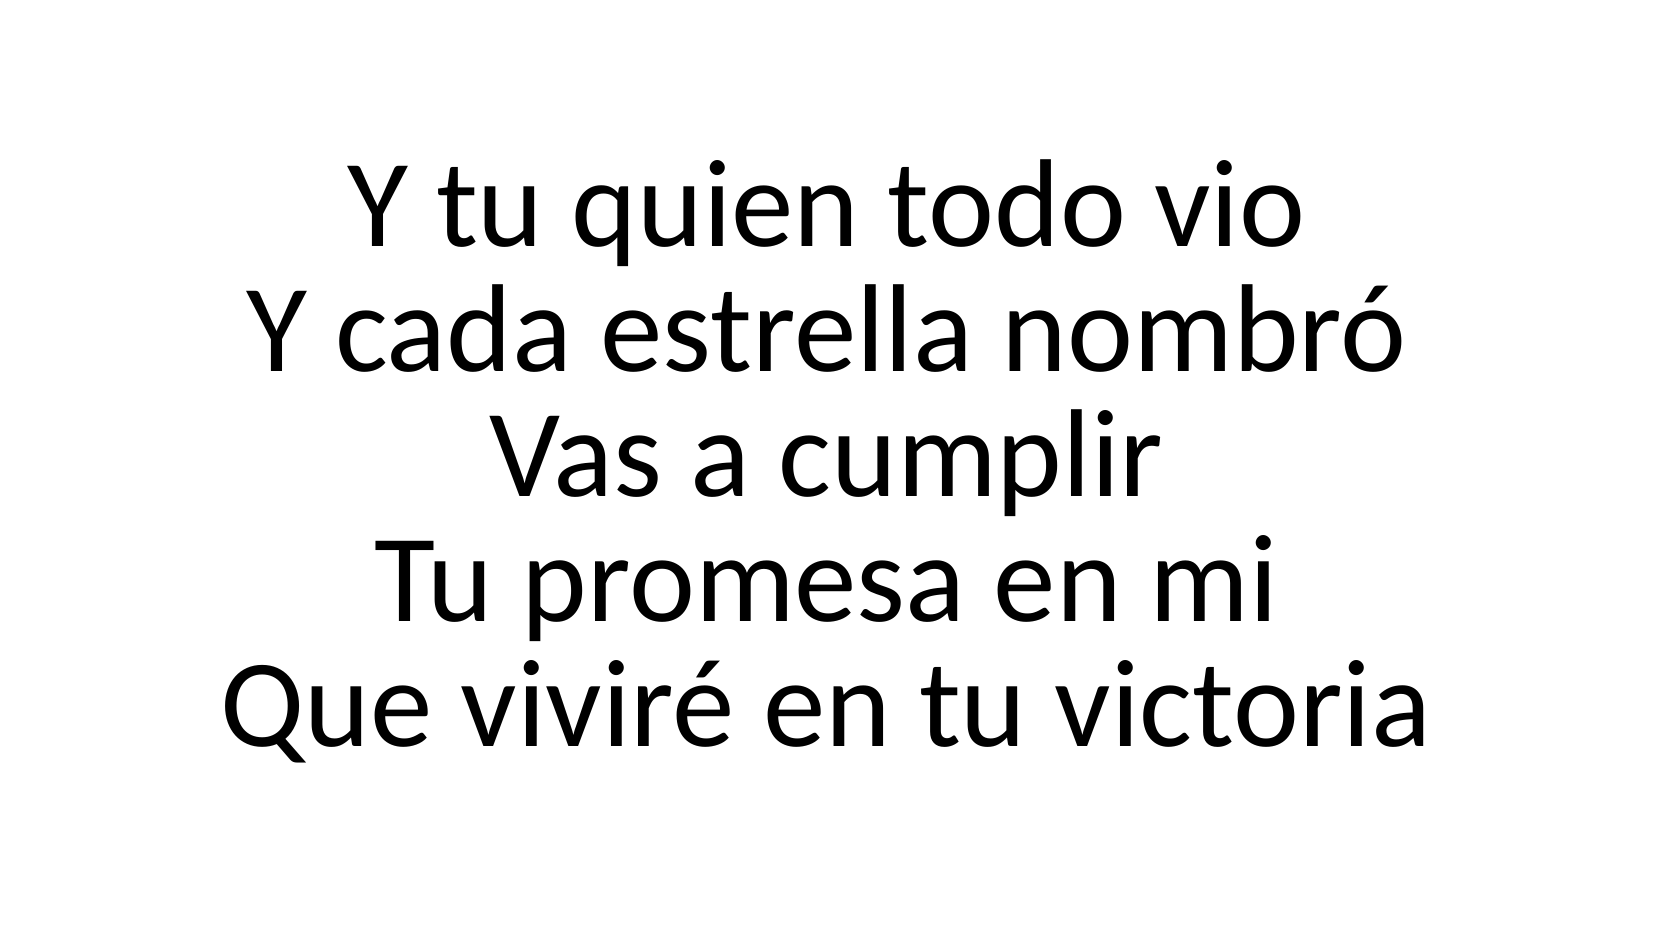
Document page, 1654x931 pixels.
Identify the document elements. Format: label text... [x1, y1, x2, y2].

title Y tu quien todo vio Y cada estrella nombró Vas a cumplir Tu promesa en mi Que viviré en tu victoria [0, 0, 1654, 931]
